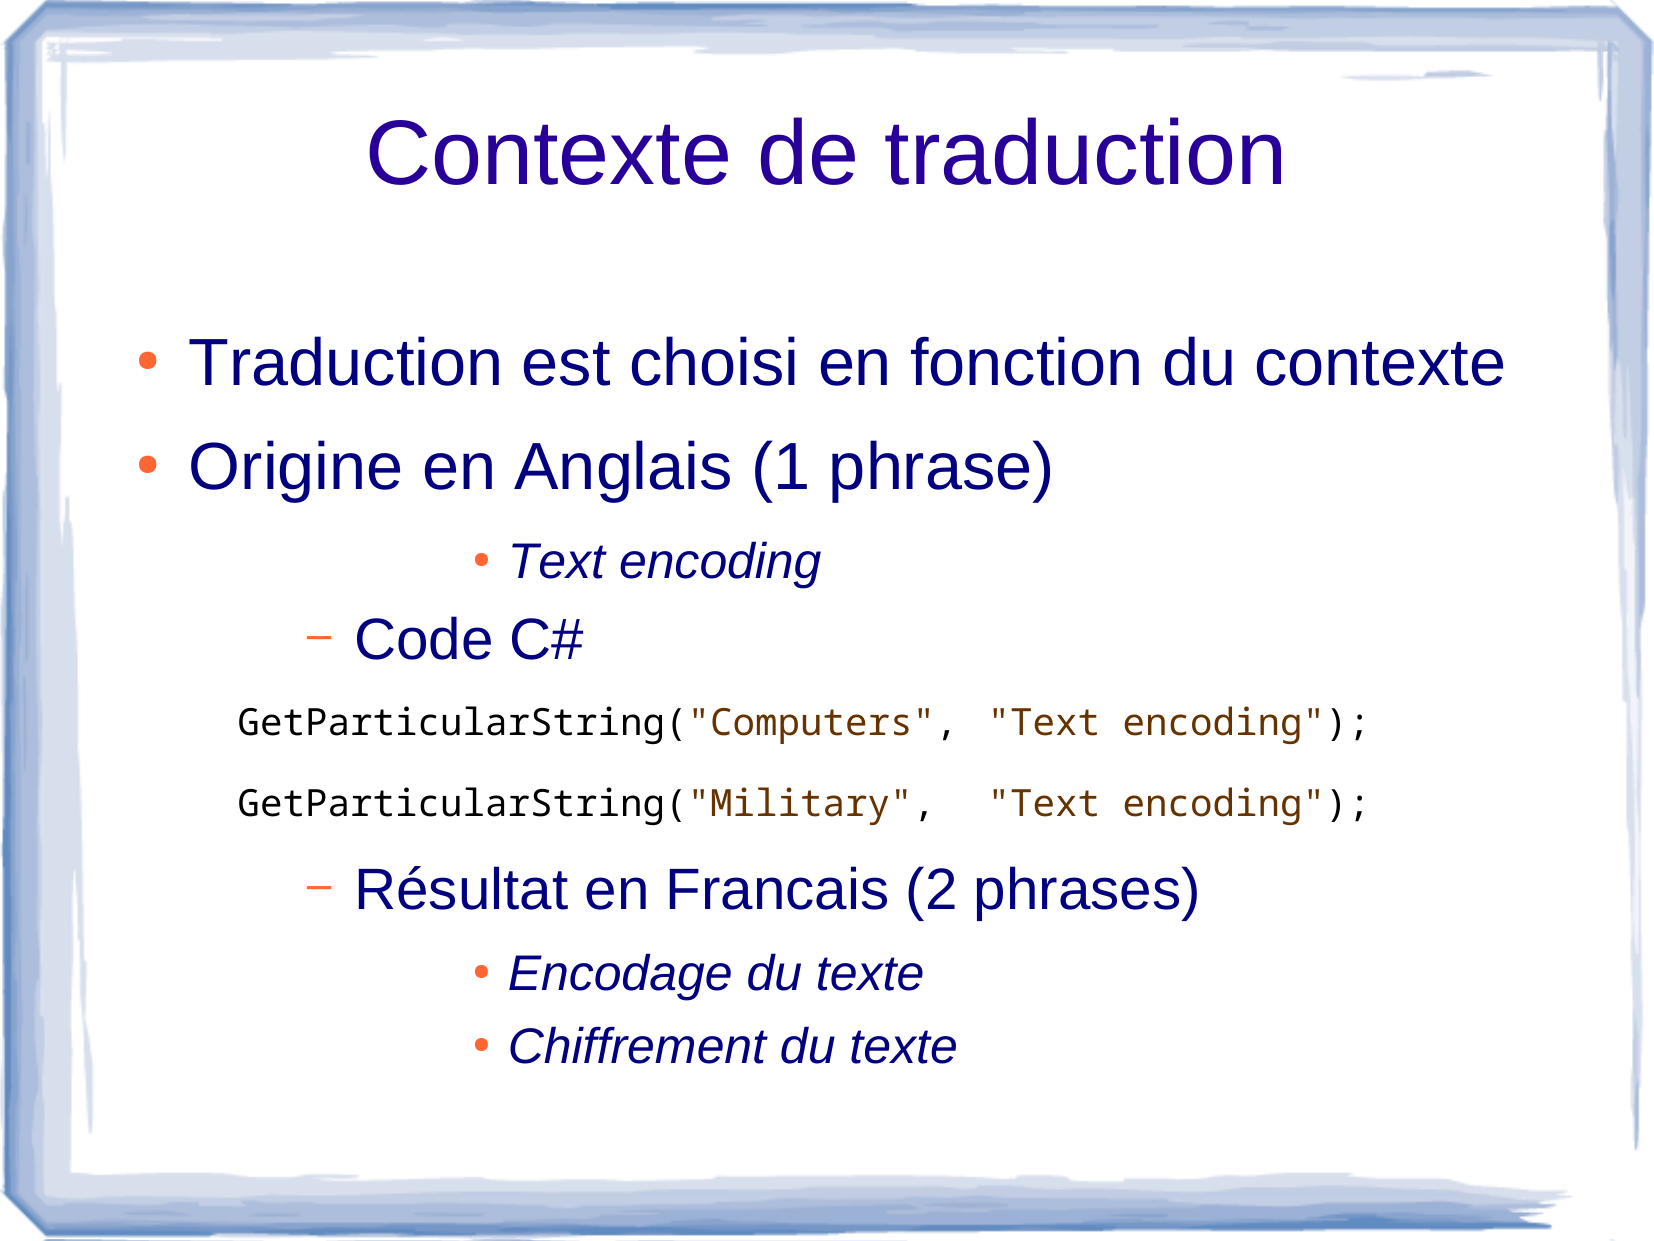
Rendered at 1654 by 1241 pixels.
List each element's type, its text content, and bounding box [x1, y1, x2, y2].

list Traduction est choisi en fonction du contexte Origine en Anglais (1 phrase) Text encoding Code C# GetParticularString("Computers", "Text encoding"); GetParticularString("Military", "Text encoding"); Résultat en Francais (2 phrases) Encodage du texte Chiffrement du texte [118, 324, 1571, 1129]
title Contexte de traduction [82, 56, 1571, 250]
picture [0, 0, 1654, 1241]
